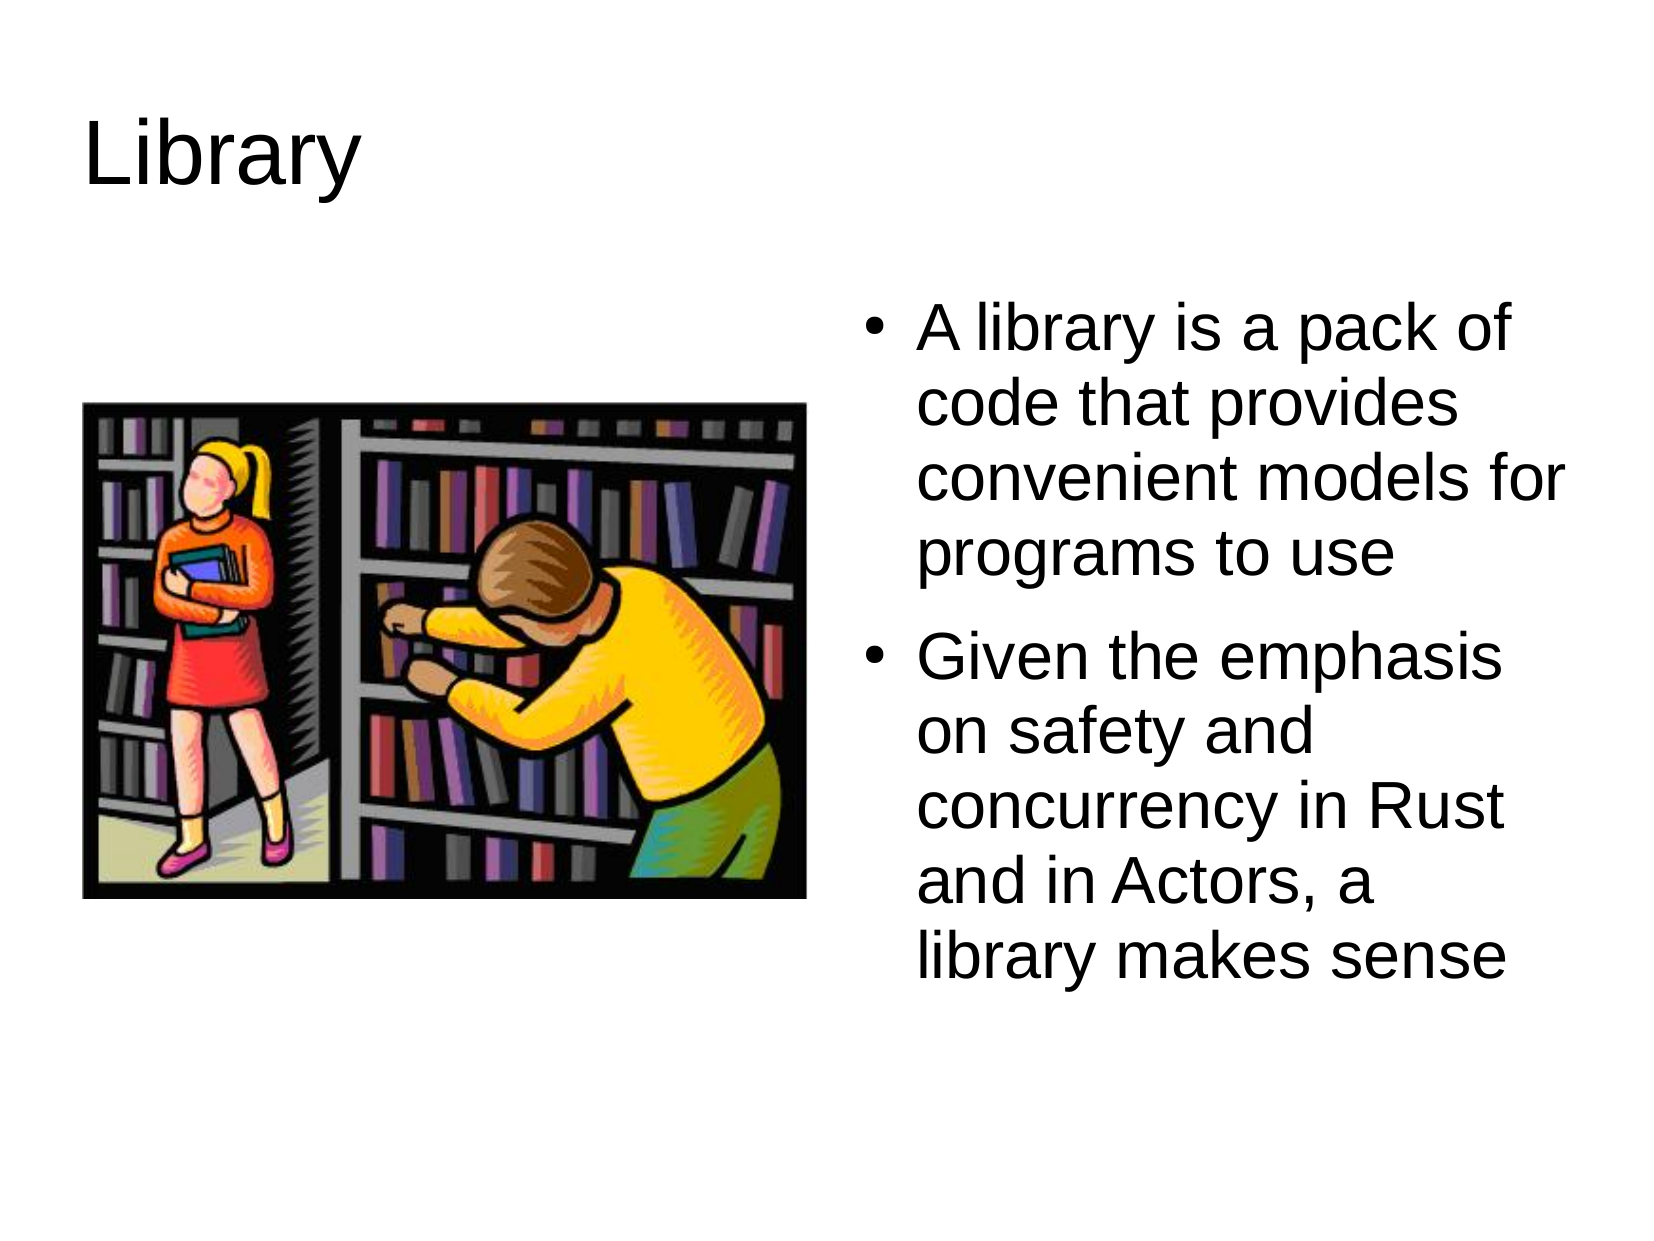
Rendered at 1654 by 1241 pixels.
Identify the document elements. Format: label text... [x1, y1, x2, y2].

list A library is a pack of code that provides convenient models for programs to use Given the emphasis on safety and concurrency in Rust and in Actors, a library makes sense [845, 290, 1572, 1010]
title Library [82, 49, 1571, 257]
picture [82, 401, 809, 899]
